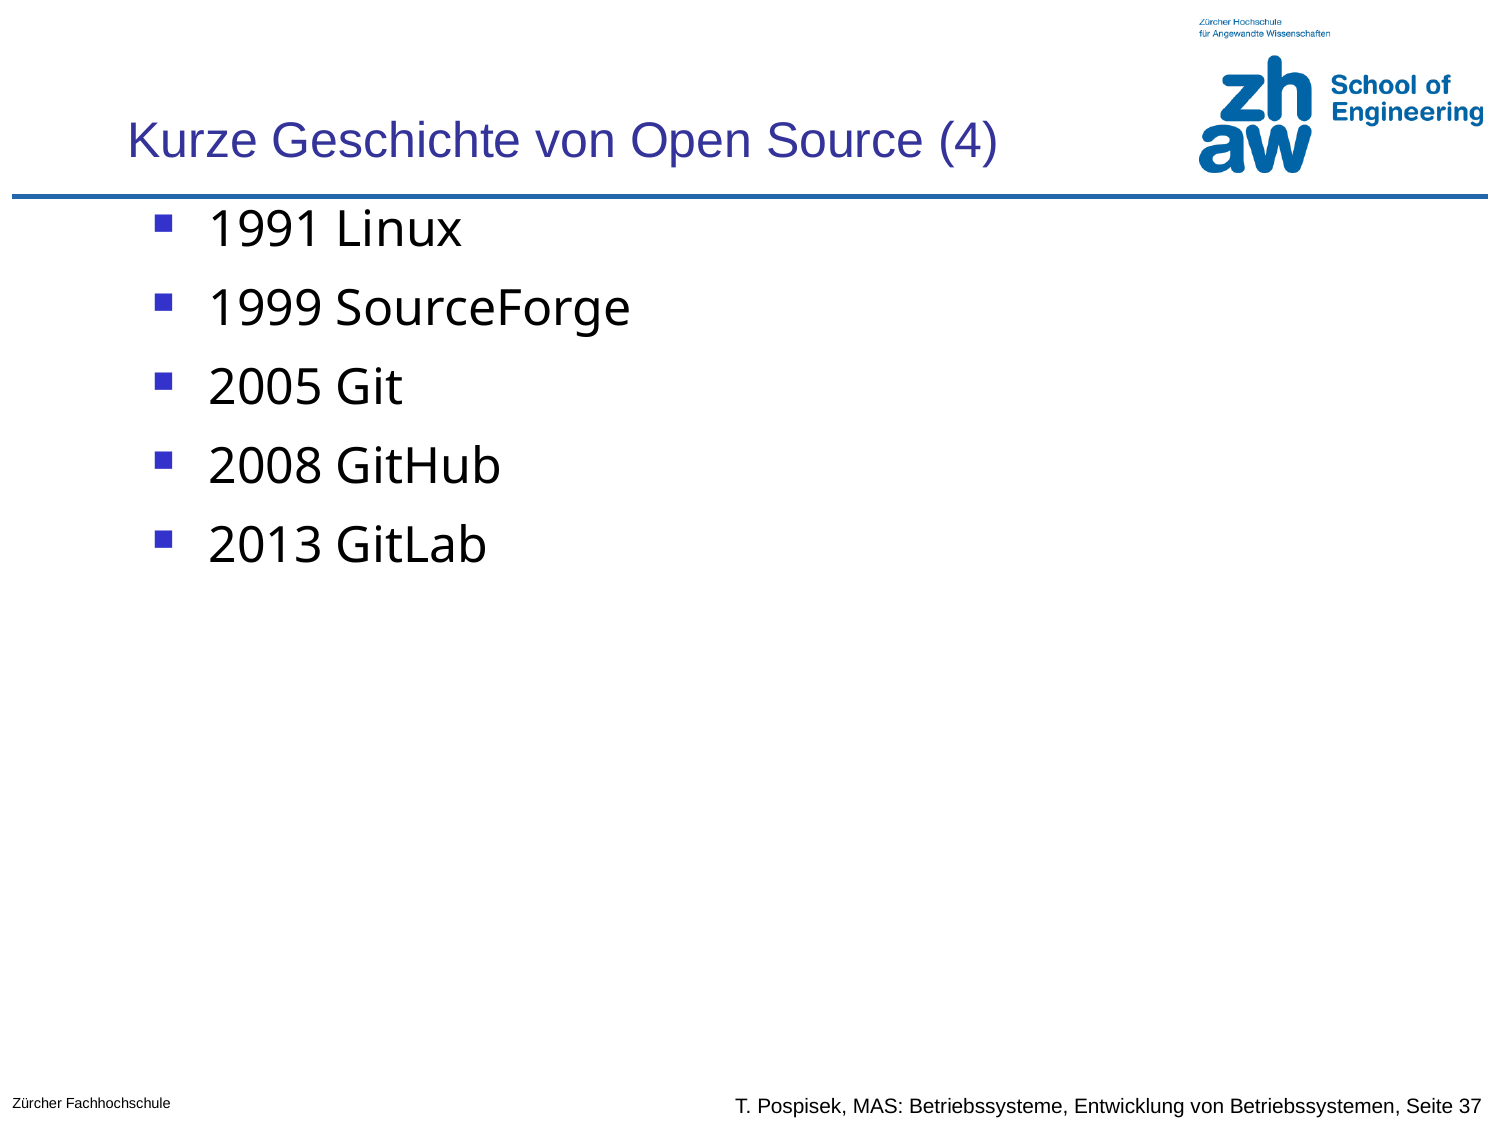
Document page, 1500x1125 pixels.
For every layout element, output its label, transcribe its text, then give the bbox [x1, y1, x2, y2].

picture [1199, 19, 1483, 173]
list 1991 Linux 1999 SourceForge 2005 Git 2008 GitHub 2013 GitLab [137, 196, 1376, 959]
title Kurze Geschichte von Open Source (4) [112, 50, 1391, 175]
